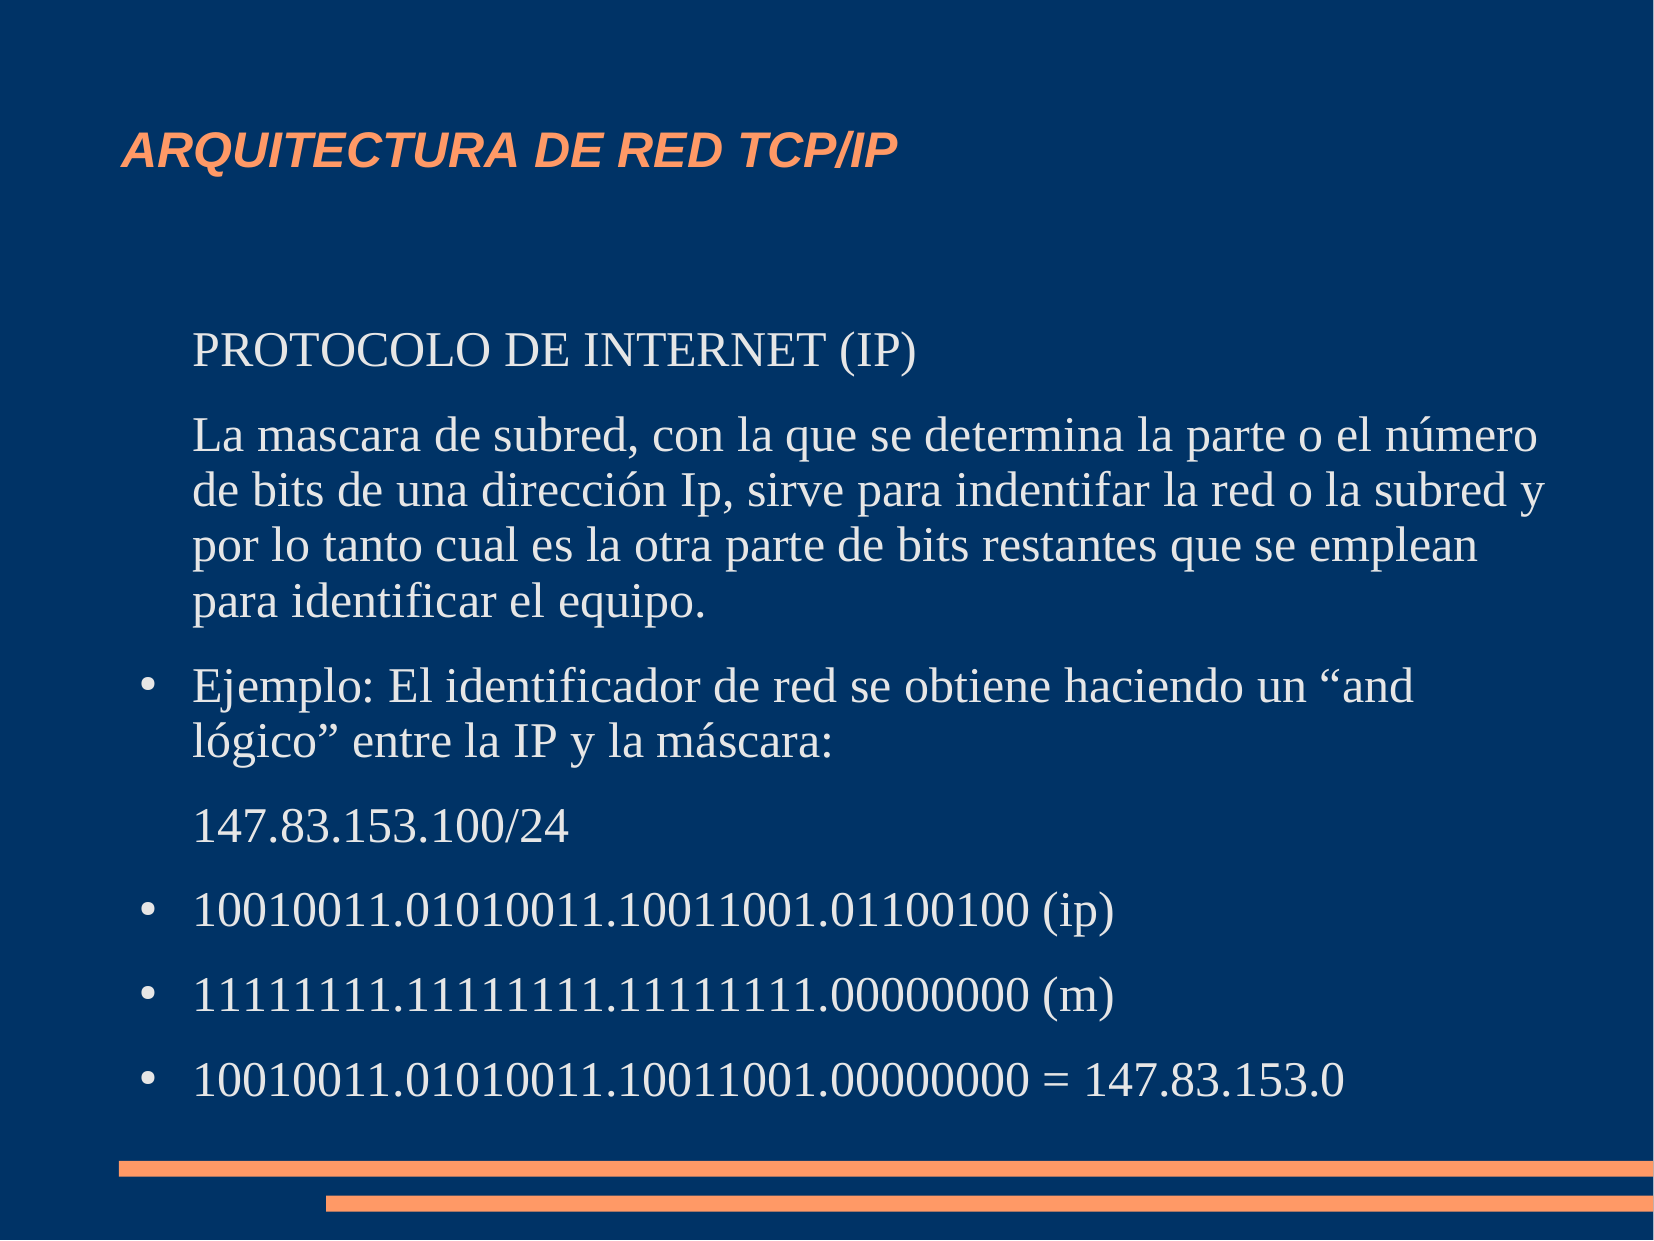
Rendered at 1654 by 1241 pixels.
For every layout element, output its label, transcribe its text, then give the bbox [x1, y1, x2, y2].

title ARQUITECTURA DE RED TCP/IP [121, 46, 1534, 254]
list PROTOCOLO DE INTERNET (IP) La mascara de subred, con la que se determina la parte o el número de bits de una dirección Ip, sirve para indentifar la red o la subred y por lo tanto cual es la otra parte de bits restantes que se emplean para identificar el equipo. Ejemplo: El identificador de red se obtiene haciendo un “and lógico” entre la IP y la máscara: 147.83.153.100/24 10010011.01010011.10011001.01100100 (ip) 11111111.11111111.11111111.00000000 (m) 10010011.01010011.10011001.00000000 = 147.83.153.0 [121, 322, 1561, 1193]
